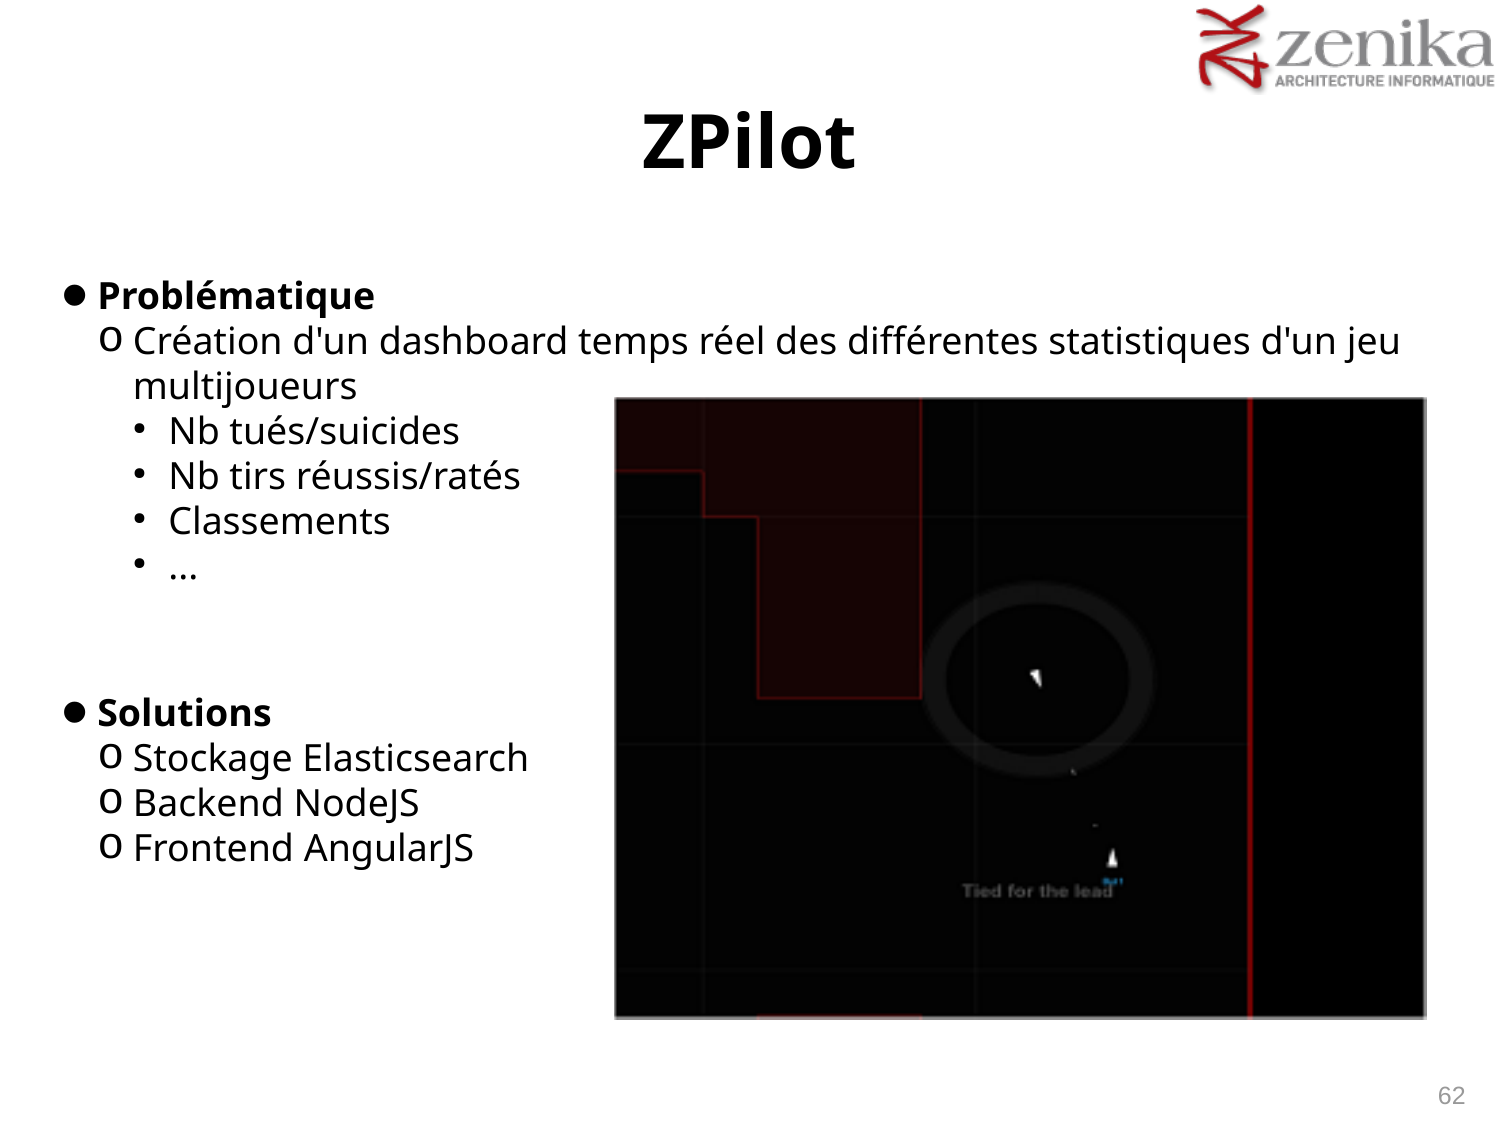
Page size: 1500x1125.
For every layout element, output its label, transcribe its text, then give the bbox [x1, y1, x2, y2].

text_box ZPilot [75, 29, 1425, 234]
picture [614, 397, 1427, 1020]
picture [1190, 0, 1500, 95]
text_box Problématique Création d'un dashboard temps réel des différentes statistiques d'un jeu multijoueurs Nb tués/suicides Nb tirs réussis/ratés Classements ... Solutions Stockage Elasticsearch Backend NodeJS Frontend AngularJS [47, 234, 1454, 993]
